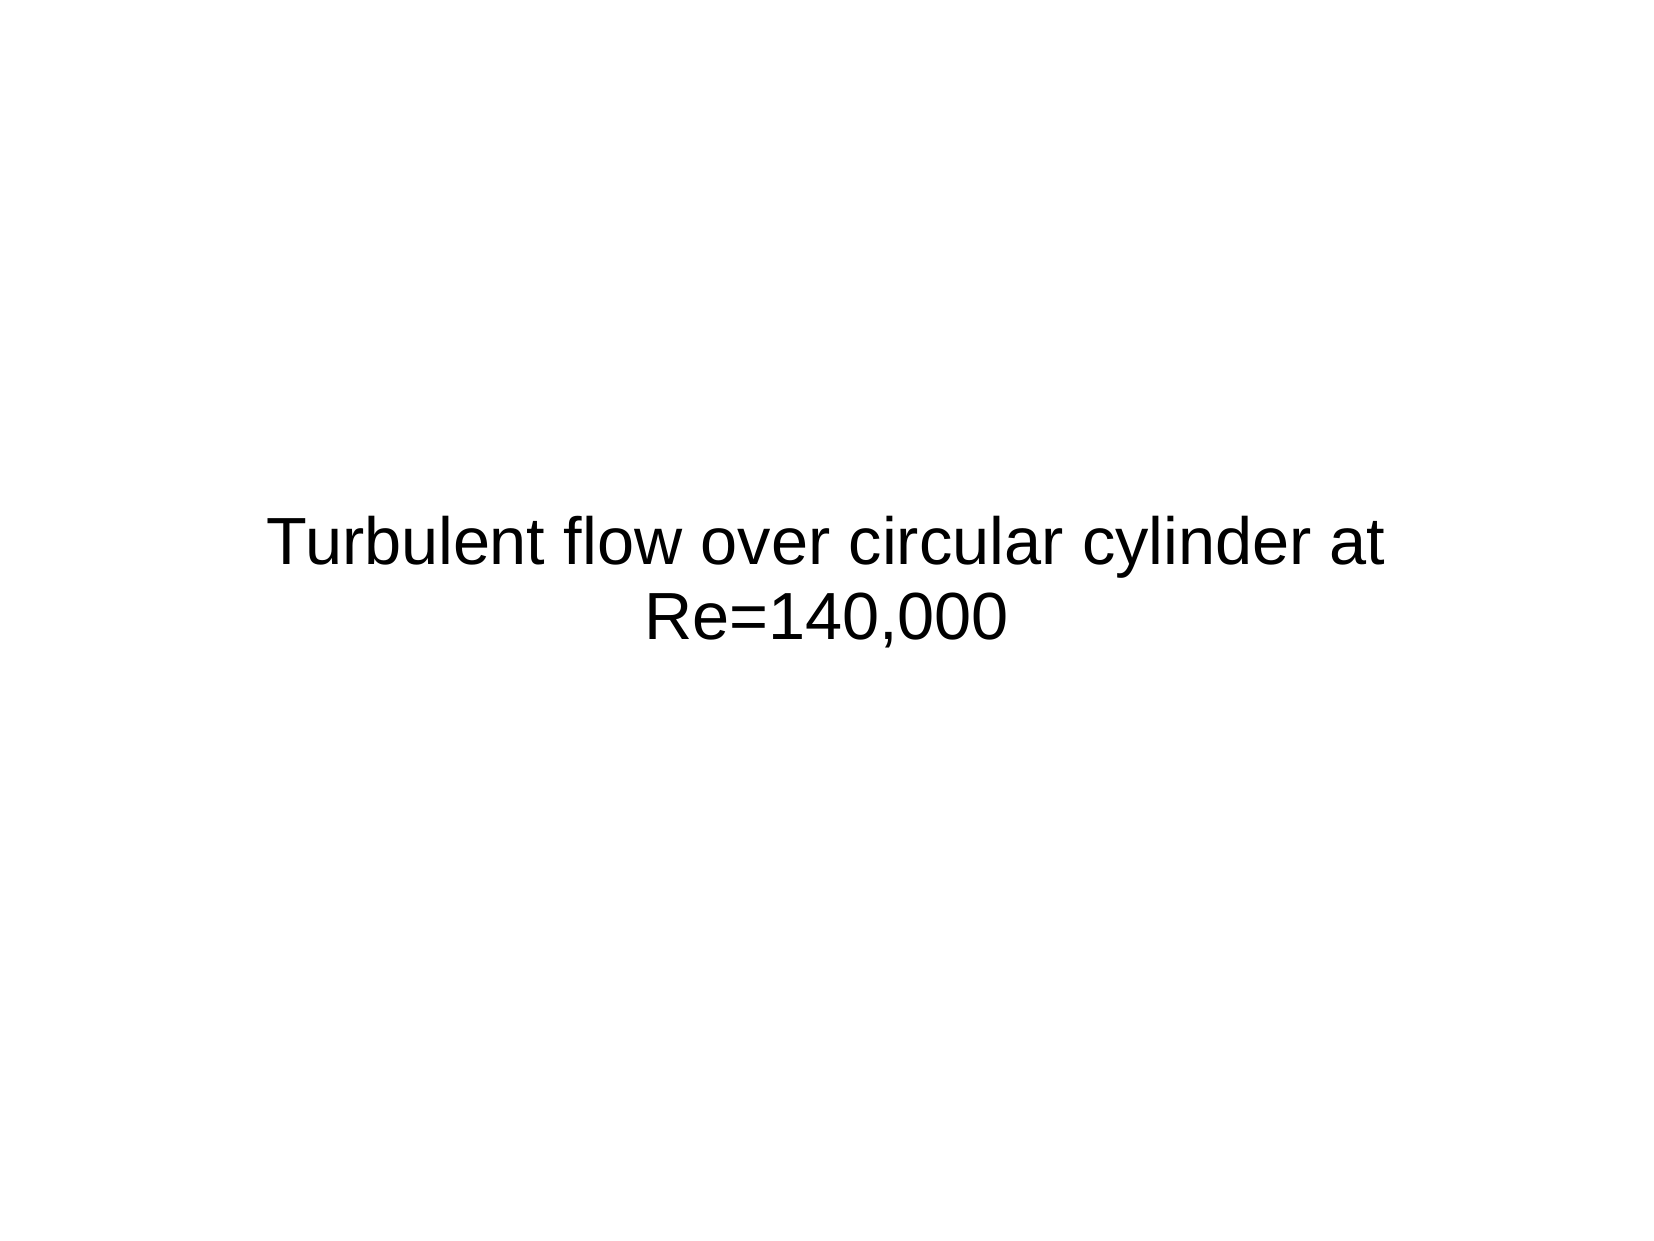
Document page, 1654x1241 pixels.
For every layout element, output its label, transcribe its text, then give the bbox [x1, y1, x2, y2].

subtitle Turbulent flow over circular cylinder at Re=140,000 [82, 49, 1571, 1109]
